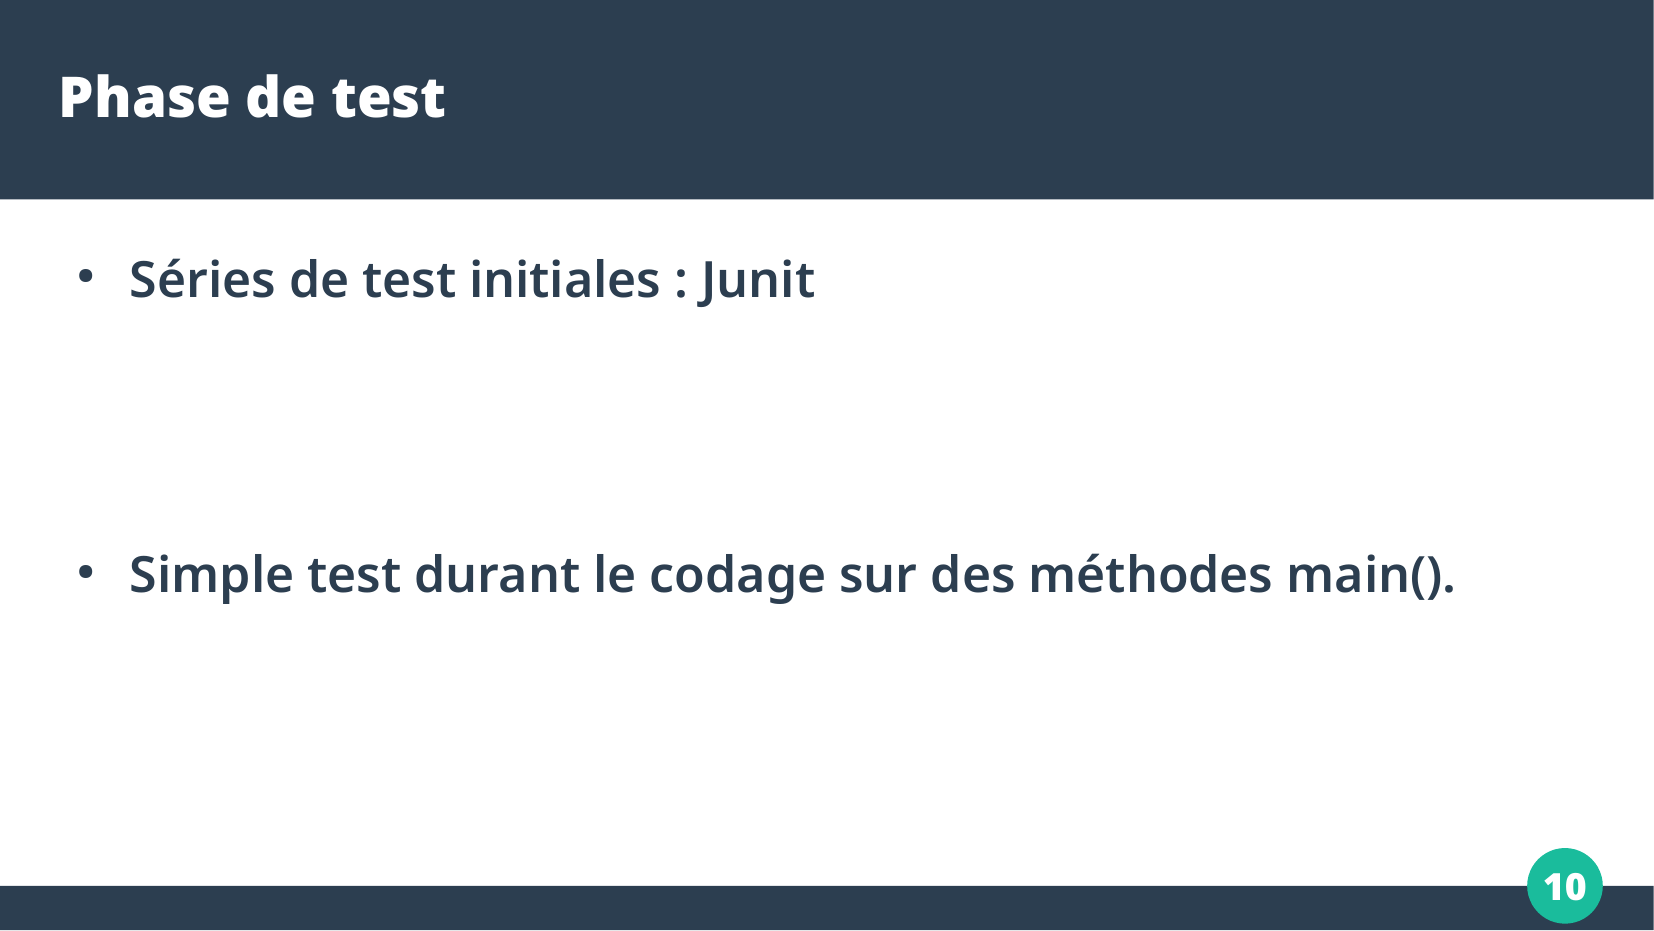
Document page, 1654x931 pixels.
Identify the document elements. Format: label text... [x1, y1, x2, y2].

list Séries de test initiales : Junit Simple test durant le codage sur des méthodes main(). [59, 243, 1595, 864]
title Phase de test [59, 37, 1595, 156]
